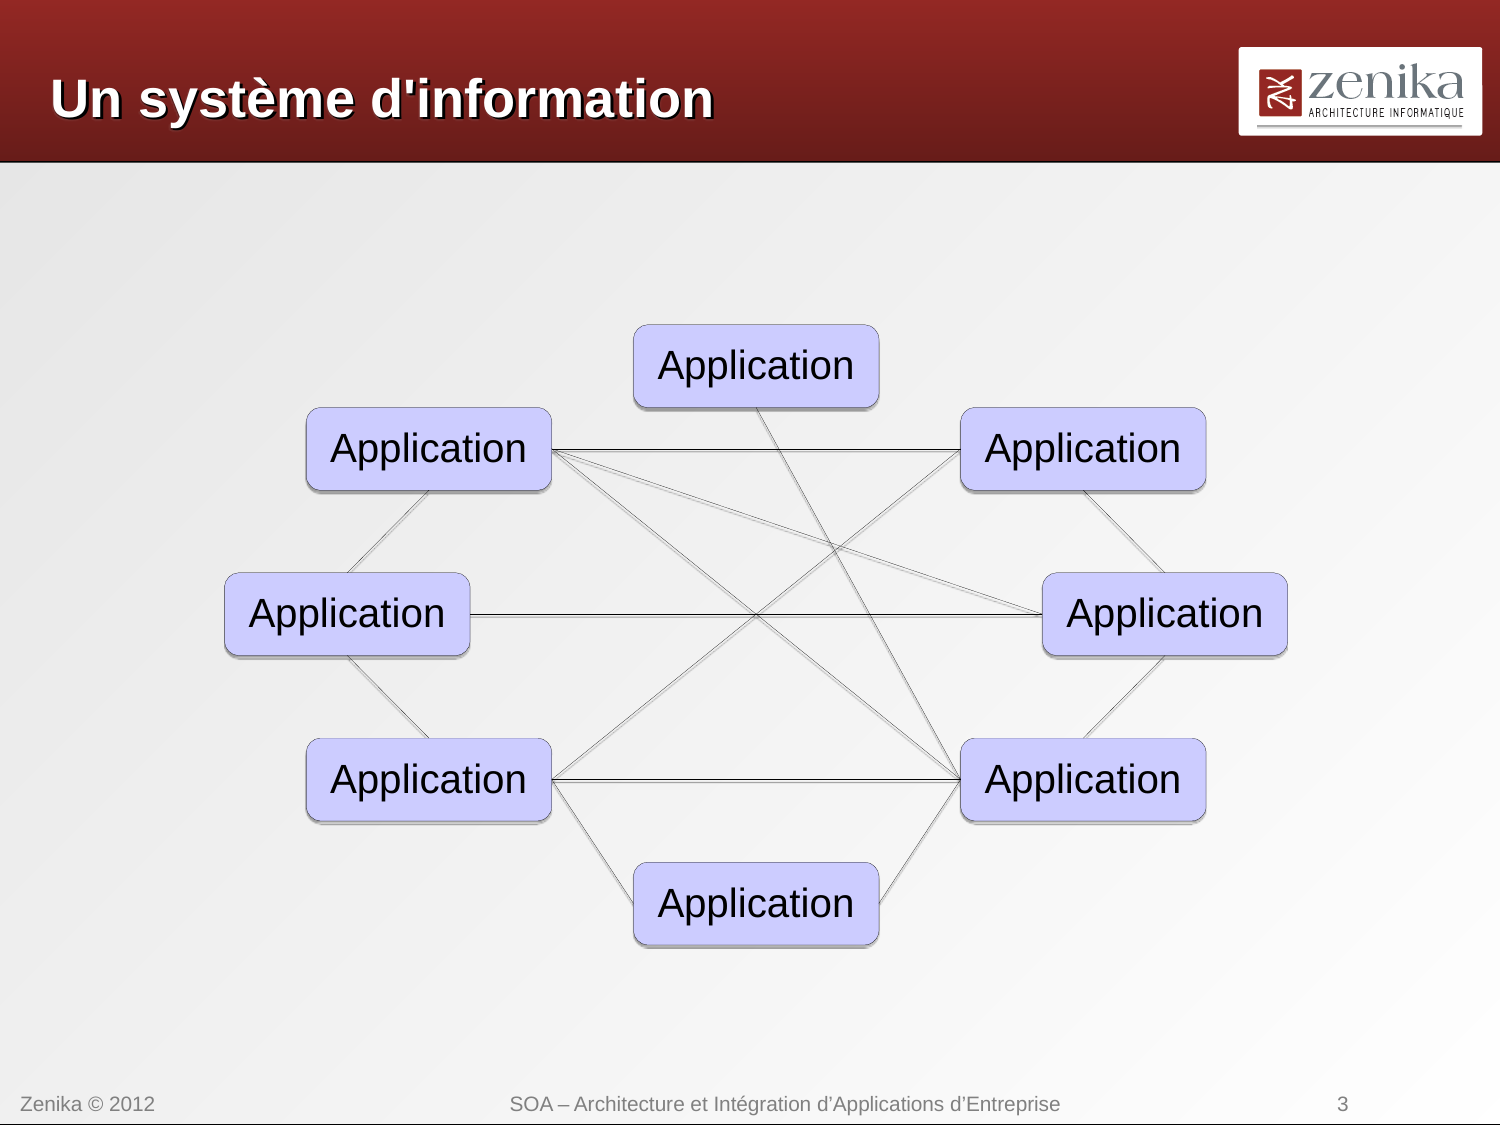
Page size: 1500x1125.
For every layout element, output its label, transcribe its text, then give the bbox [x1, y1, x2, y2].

title Un système d'information [50, 22, 1206, 172]
picture [224, 324, 1288, 946]
